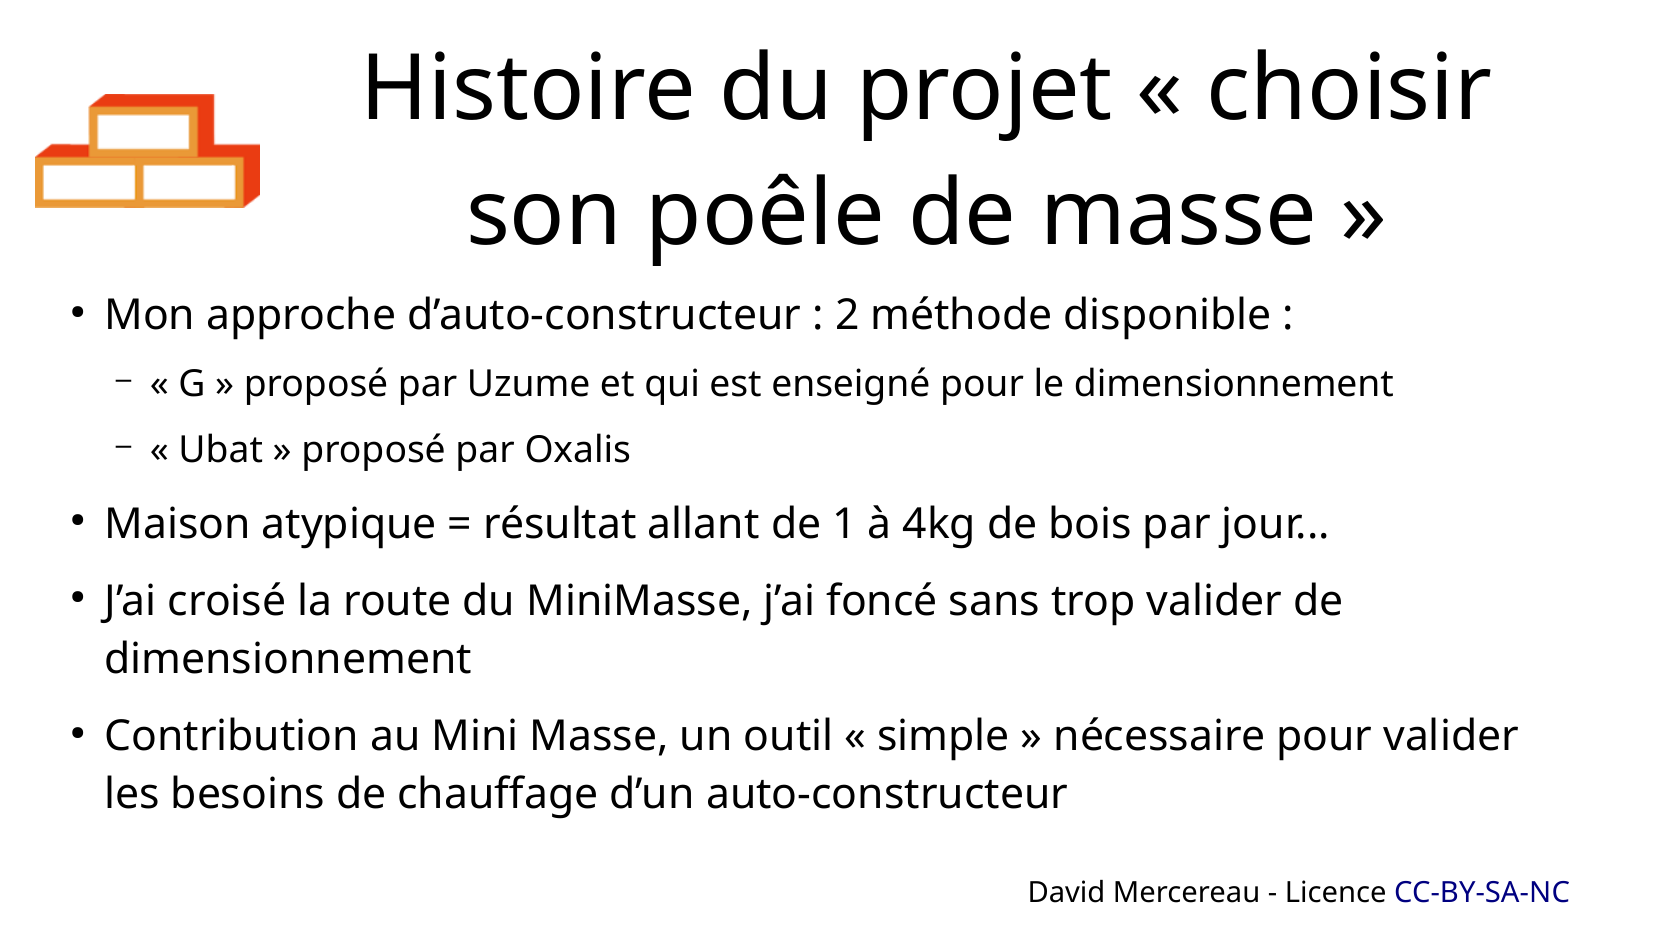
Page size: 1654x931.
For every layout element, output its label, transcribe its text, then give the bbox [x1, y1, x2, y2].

picture [35, 94, 260, 208]
title Histoire du projet « choisir son poêle de masse » [271, 54, 1583, 239]
list Mon approche d’auto-constructeur : 2 méthode disponible : « G » proposé par Uzume et qui est enseigné pour le dimensionnement « Ubat » proposé par Oxalis Maison atypique = résultat allant de 1 à 4kg de bois par jour... J’ai croisé la route du MiniMasse, j’ai foncé sans trop valider de dimensionnement Contribution au Mini Masse, un outil « simple » nécessaire pour valider les besoins de chauffage d’un auto-constructeur [59, 283, 1583, 827]
